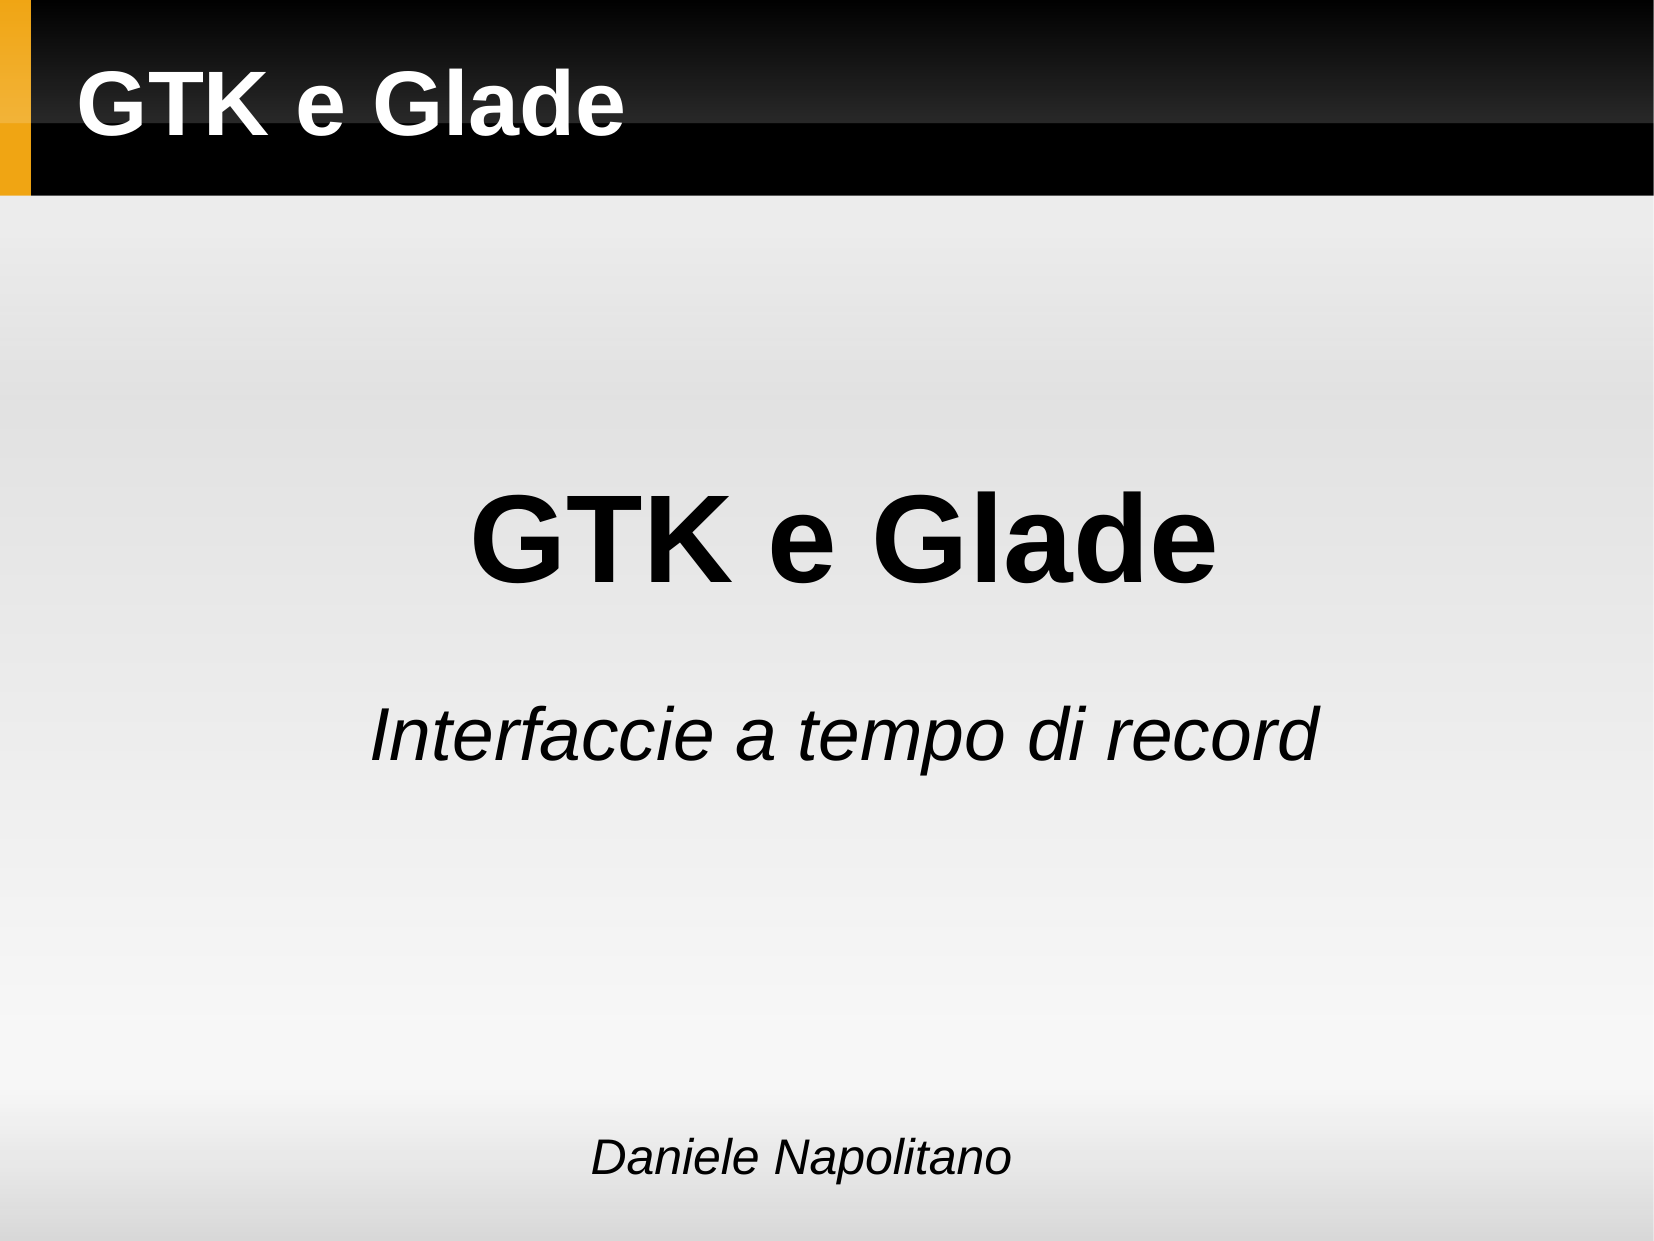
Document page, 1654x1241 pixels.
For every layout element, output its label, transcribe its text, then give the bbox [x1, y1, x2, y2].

picture [0, 0, 1654, 1241]
text_box Daniele Napolitano [575, 1122, 1078, 1198]
subtitle GTK e Glade Interfaccie a tempo di record [82, 220, 1571, 1025]
title GTK e Glade [76, 0, 1565, 208]
